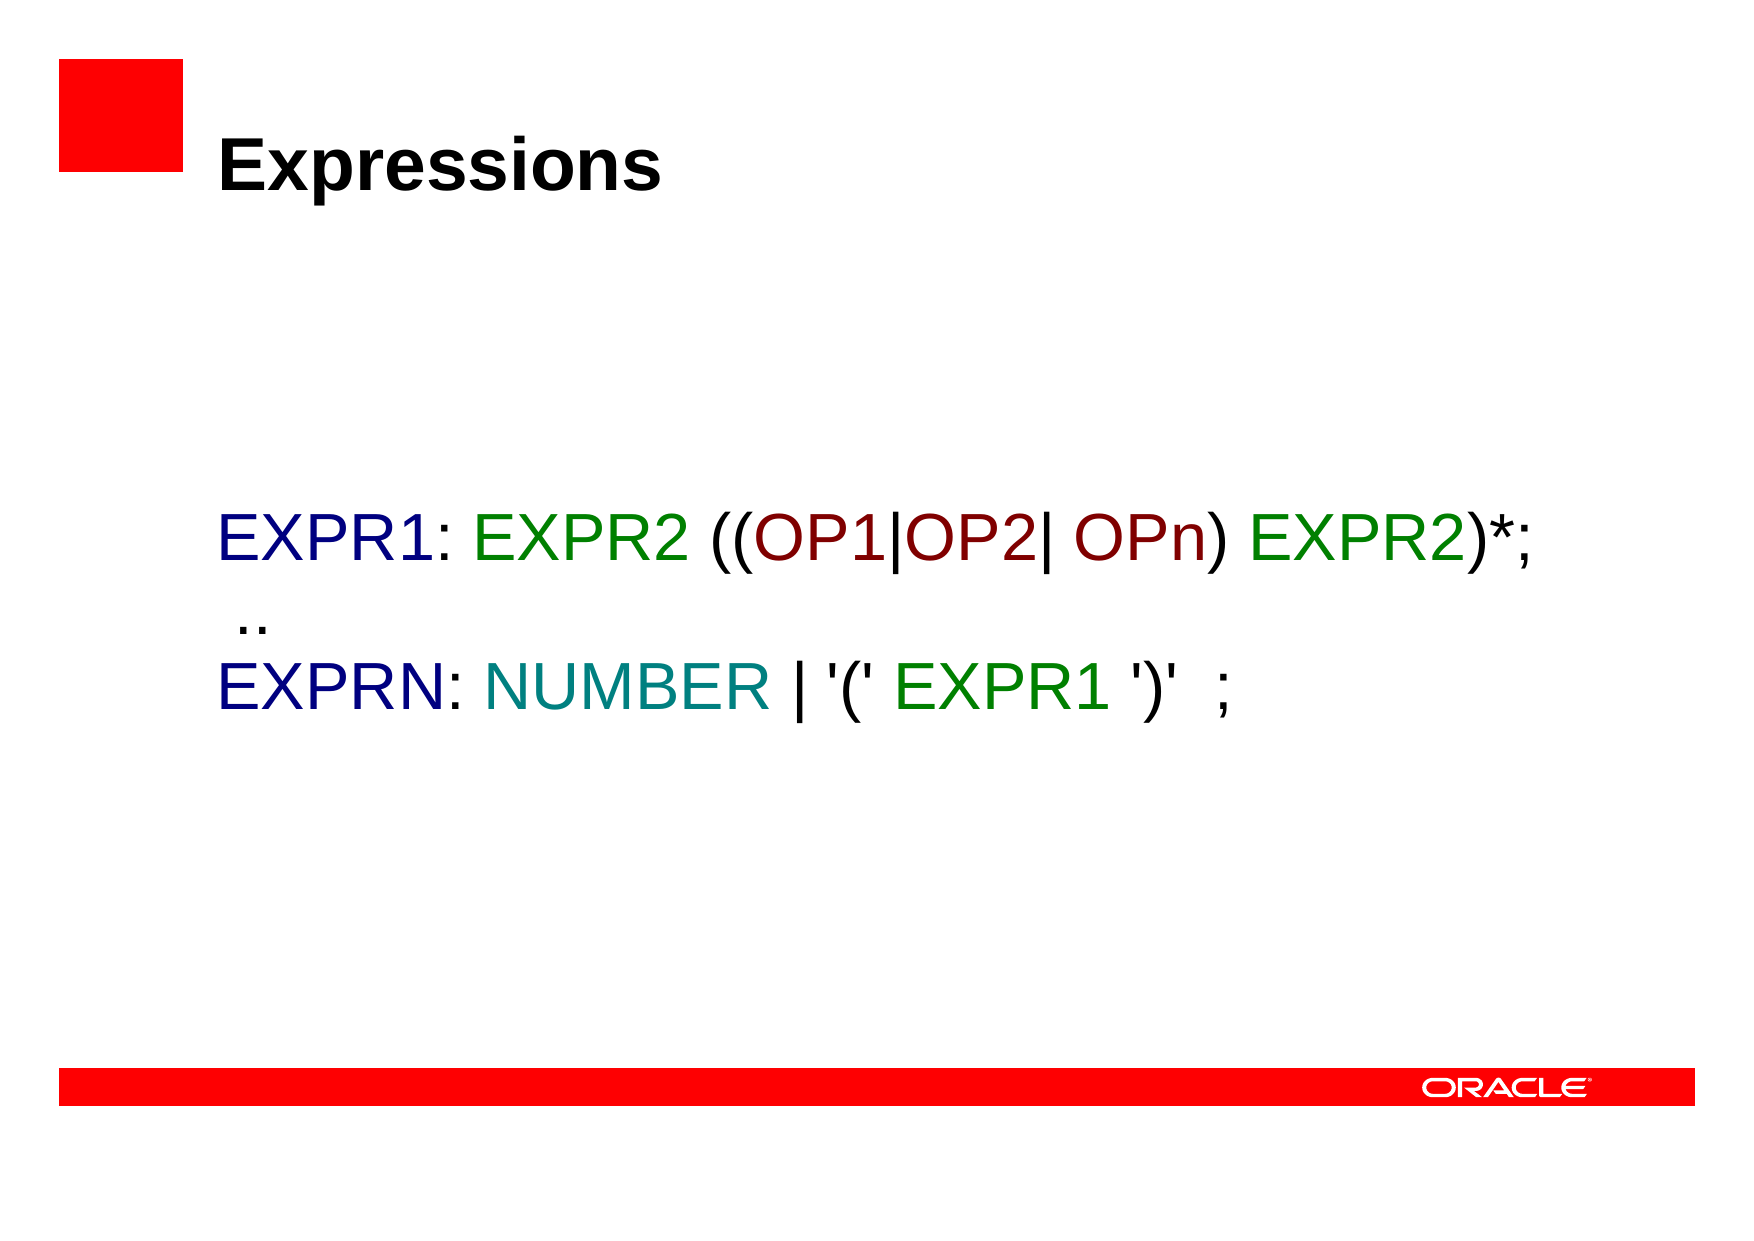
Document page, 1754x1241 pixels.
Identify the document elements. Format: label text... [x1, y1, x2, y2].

title Expressions [217, 122, 1574, 291]
picture [59, 59, 183, 172]
picture [59, 1068, 1695, 1106]
subtitle EXPR1: EXPR2 ((OP1|OP2| OPn) EXPR2)*; .. EXPRN: NUMBER | '(' EXPR1 ')' ; [216, 292, 1565, 1034]
